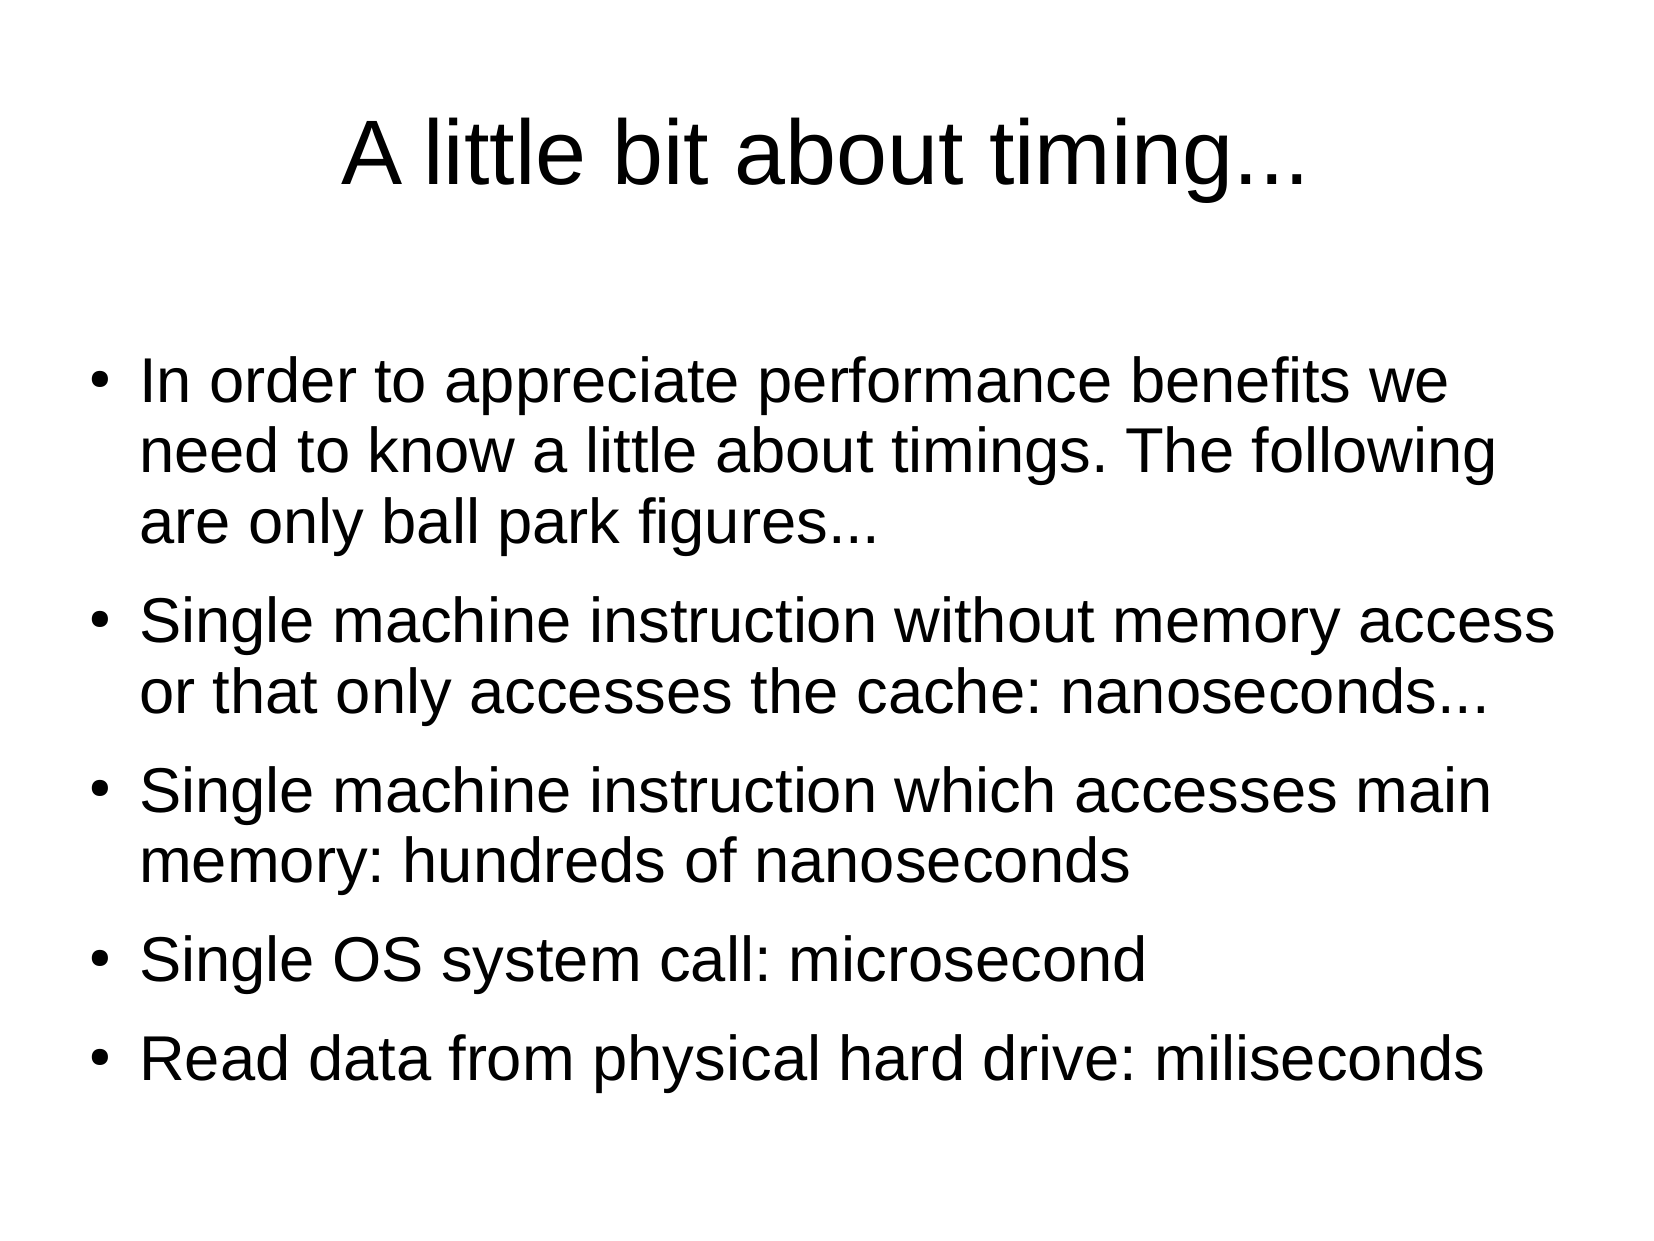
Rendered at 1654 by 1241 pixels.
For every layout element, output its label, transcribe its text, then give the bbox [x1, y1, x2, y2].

title A little bit about timing... [82, 49, 1571, 257]
list In order to appreciate performance benefits we need to know a little about timings. The following are only ball park figures... Single machine instruction without memory access or that only accesses the cache: nanoseconds... Single machine instruction which accesses main memory: hundreds of nanoseconds Single OS system call: microsecond Read data from physical hard drive: miliseconds [71, 345, 1561, 1164]
